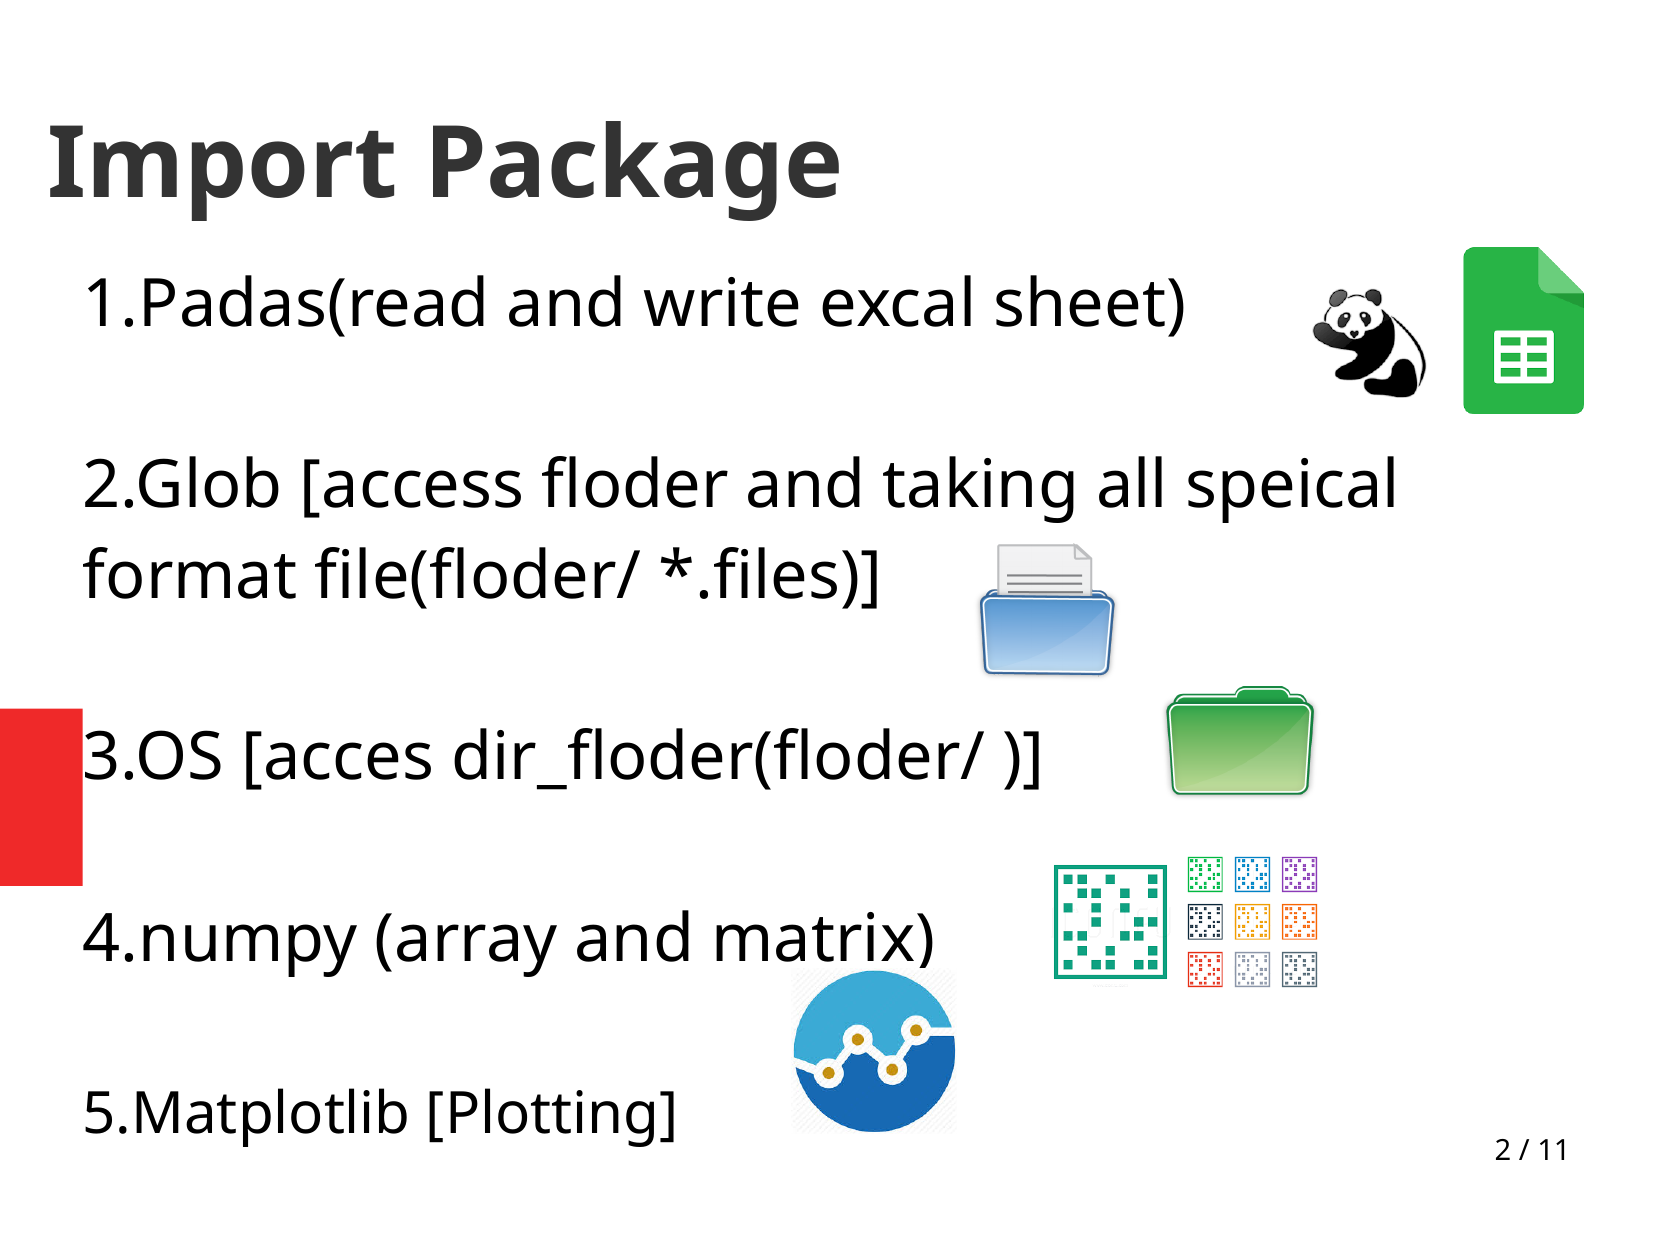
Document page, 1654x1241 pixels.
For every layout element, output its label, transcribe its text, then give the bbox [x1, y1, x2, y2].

picture [1039, 850, 1323, 993]
picture [971, 543, 1123, 684]
picture [1157, 686, 1323, 804]
subtitle 1.Padas(read and write excal sheet) 2.Glob [access floder and taking all speical format file(floder/ *.files)] 3.OS [acces dir_floder(floder/ )] 4.numpy (array and matrix) 5.Matplotlib [Plotting] [82, 271, 1548, 1134]
picture [1285, 247, 1607, 428]
title Import Package [47, 22, 1453, 296]
picture [791, 968, 957, 1134]
